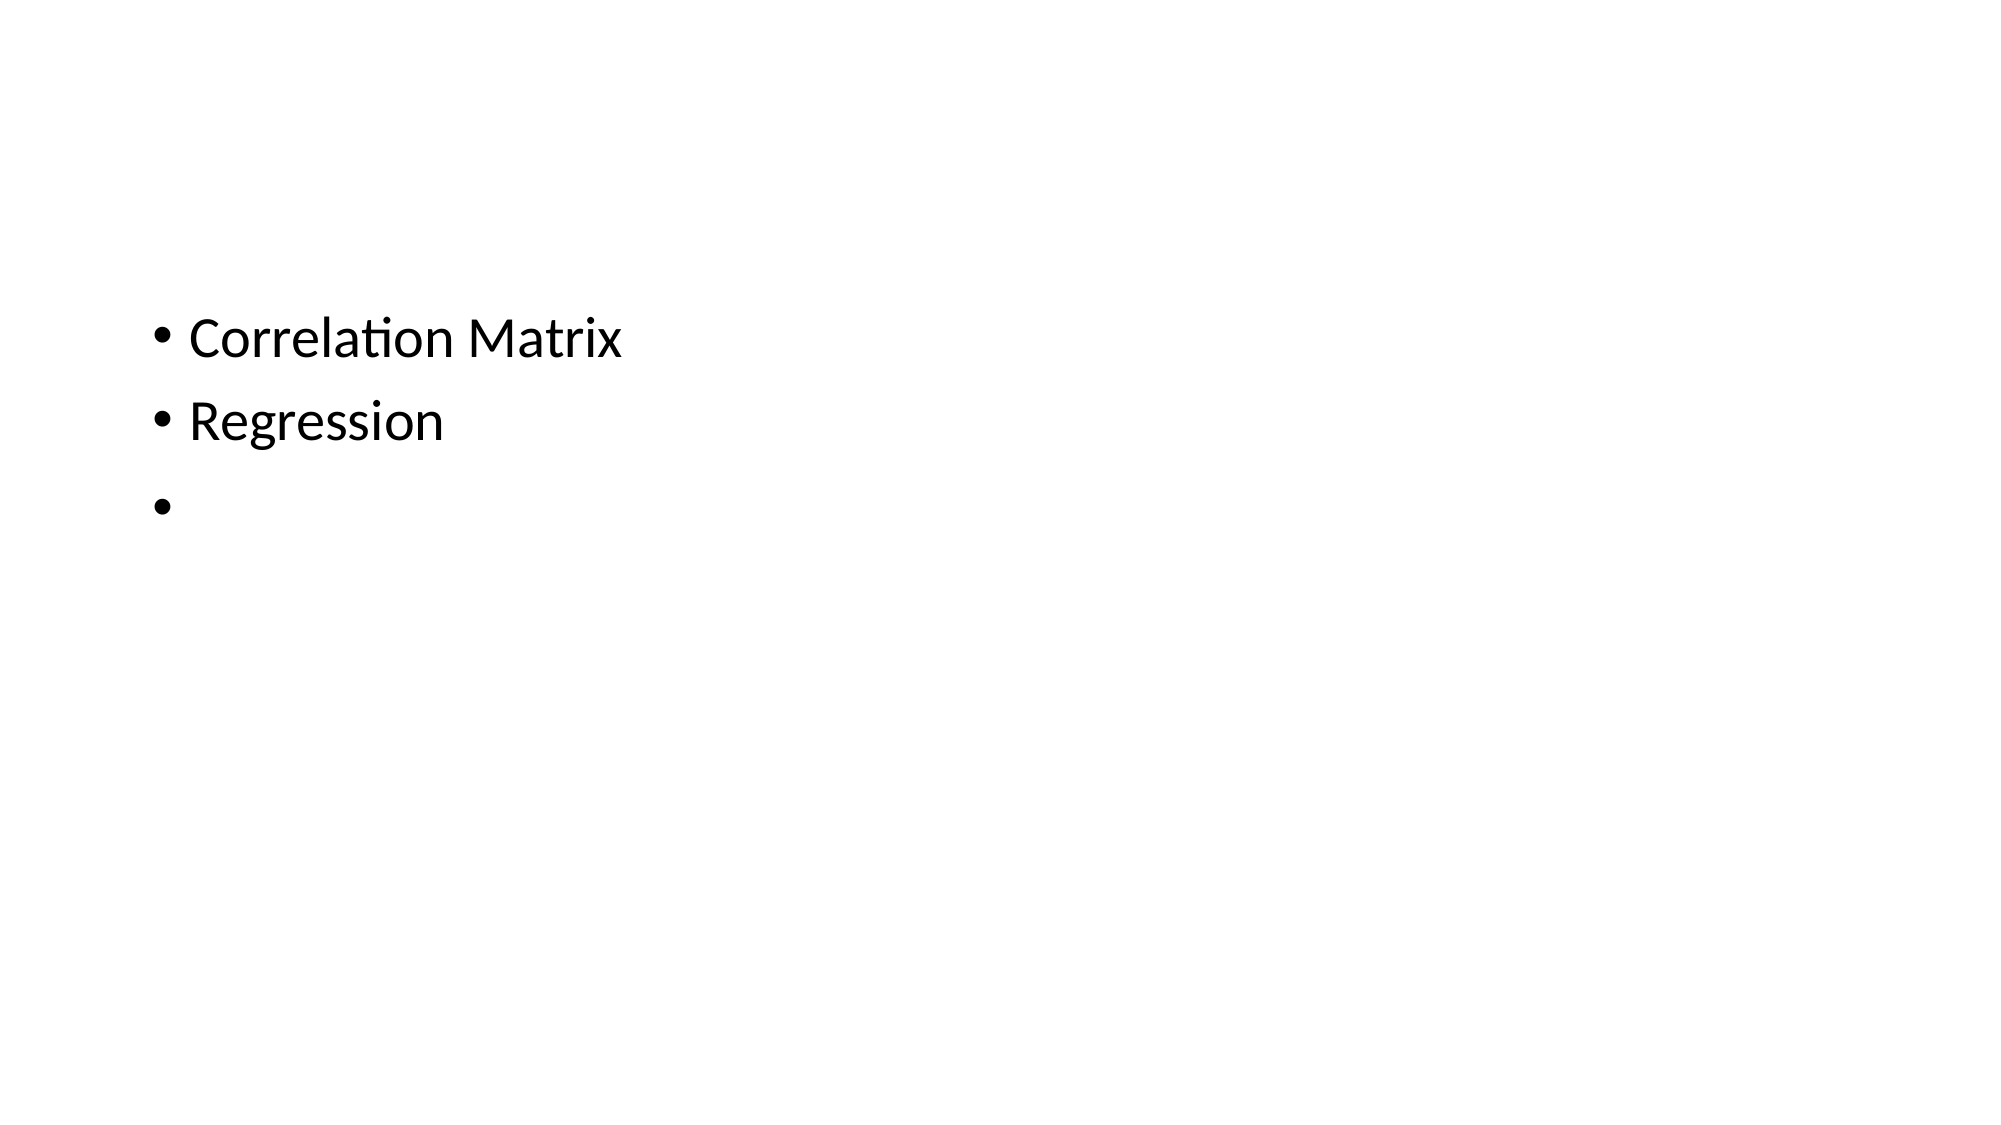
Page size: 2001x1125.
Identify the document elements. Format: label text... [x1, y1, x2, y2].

list Correlation Matrix Regression [137, 299, 1863, 1014]
